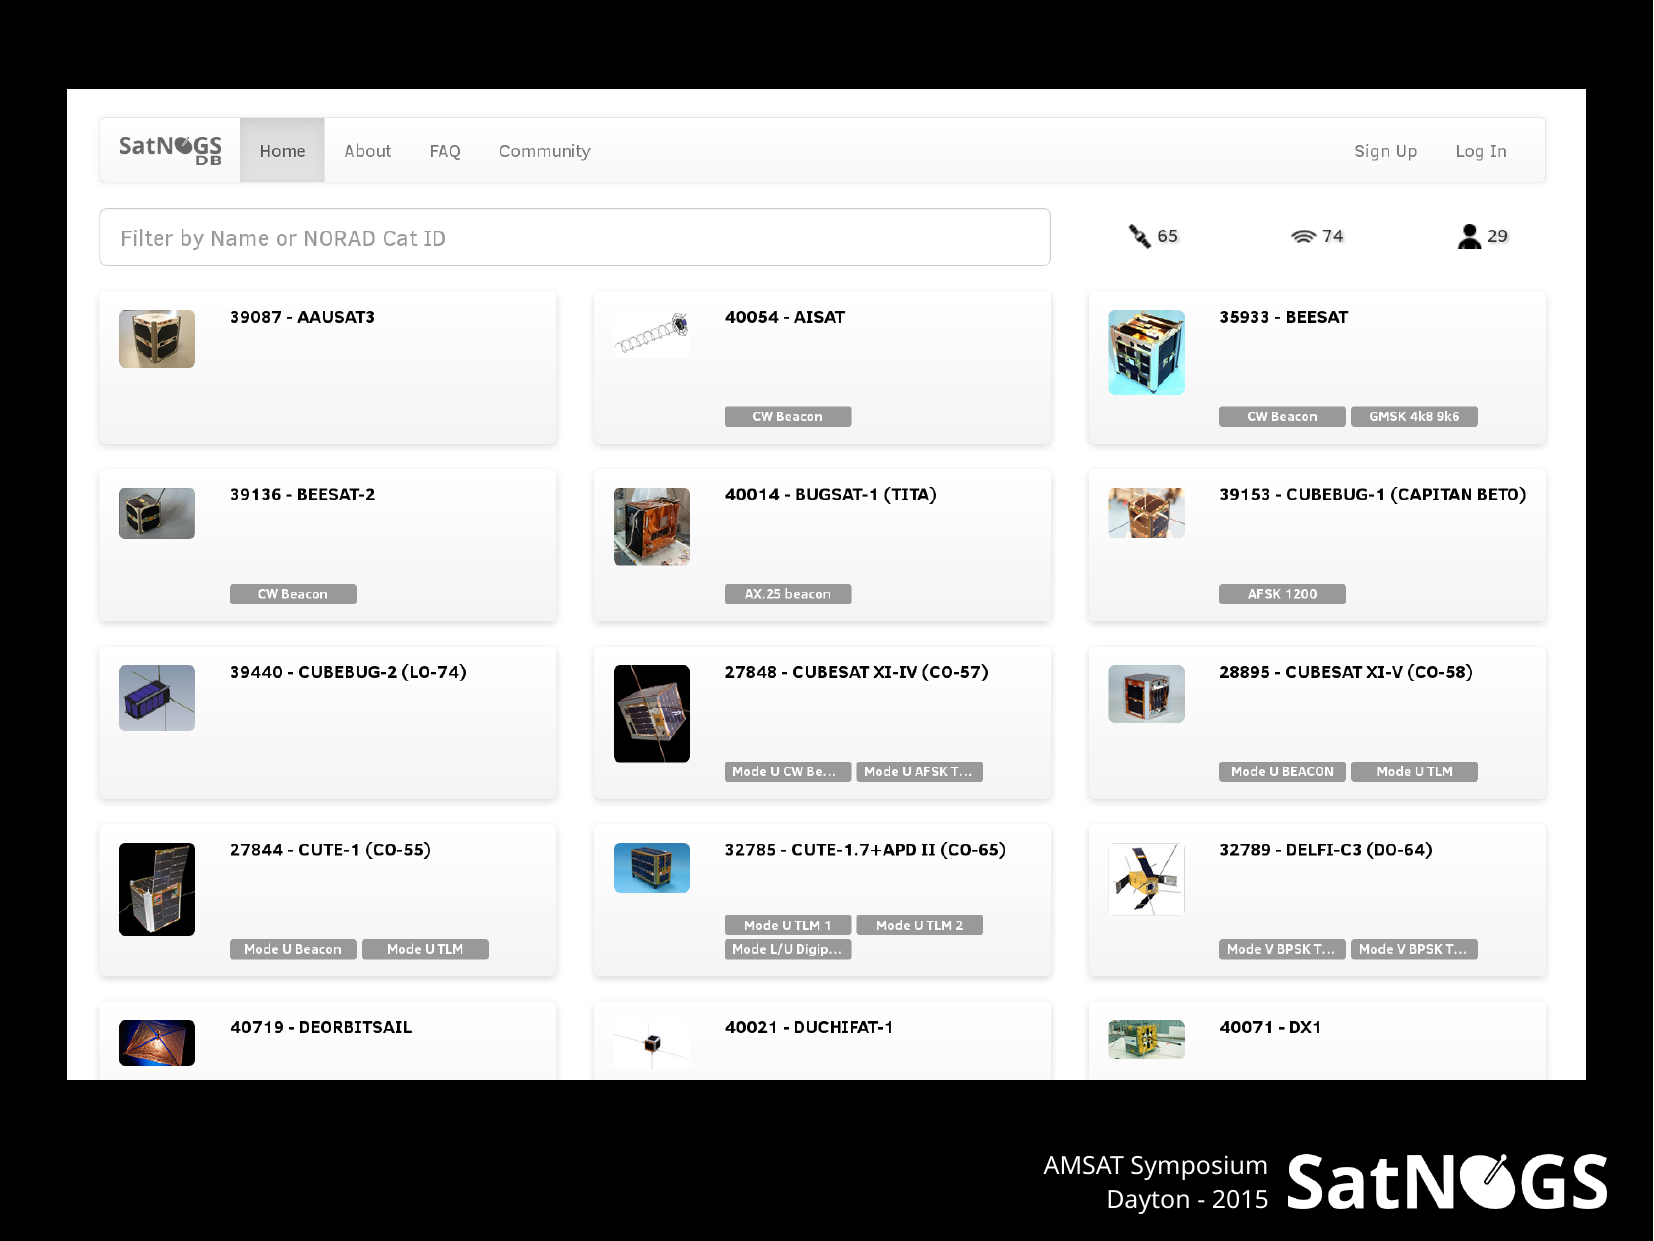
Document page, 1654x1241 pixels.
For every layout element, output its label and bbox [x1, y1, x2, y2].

picture [67, 89, 1586, 1080]
picture [1288, 1154, 1607, 1209]
